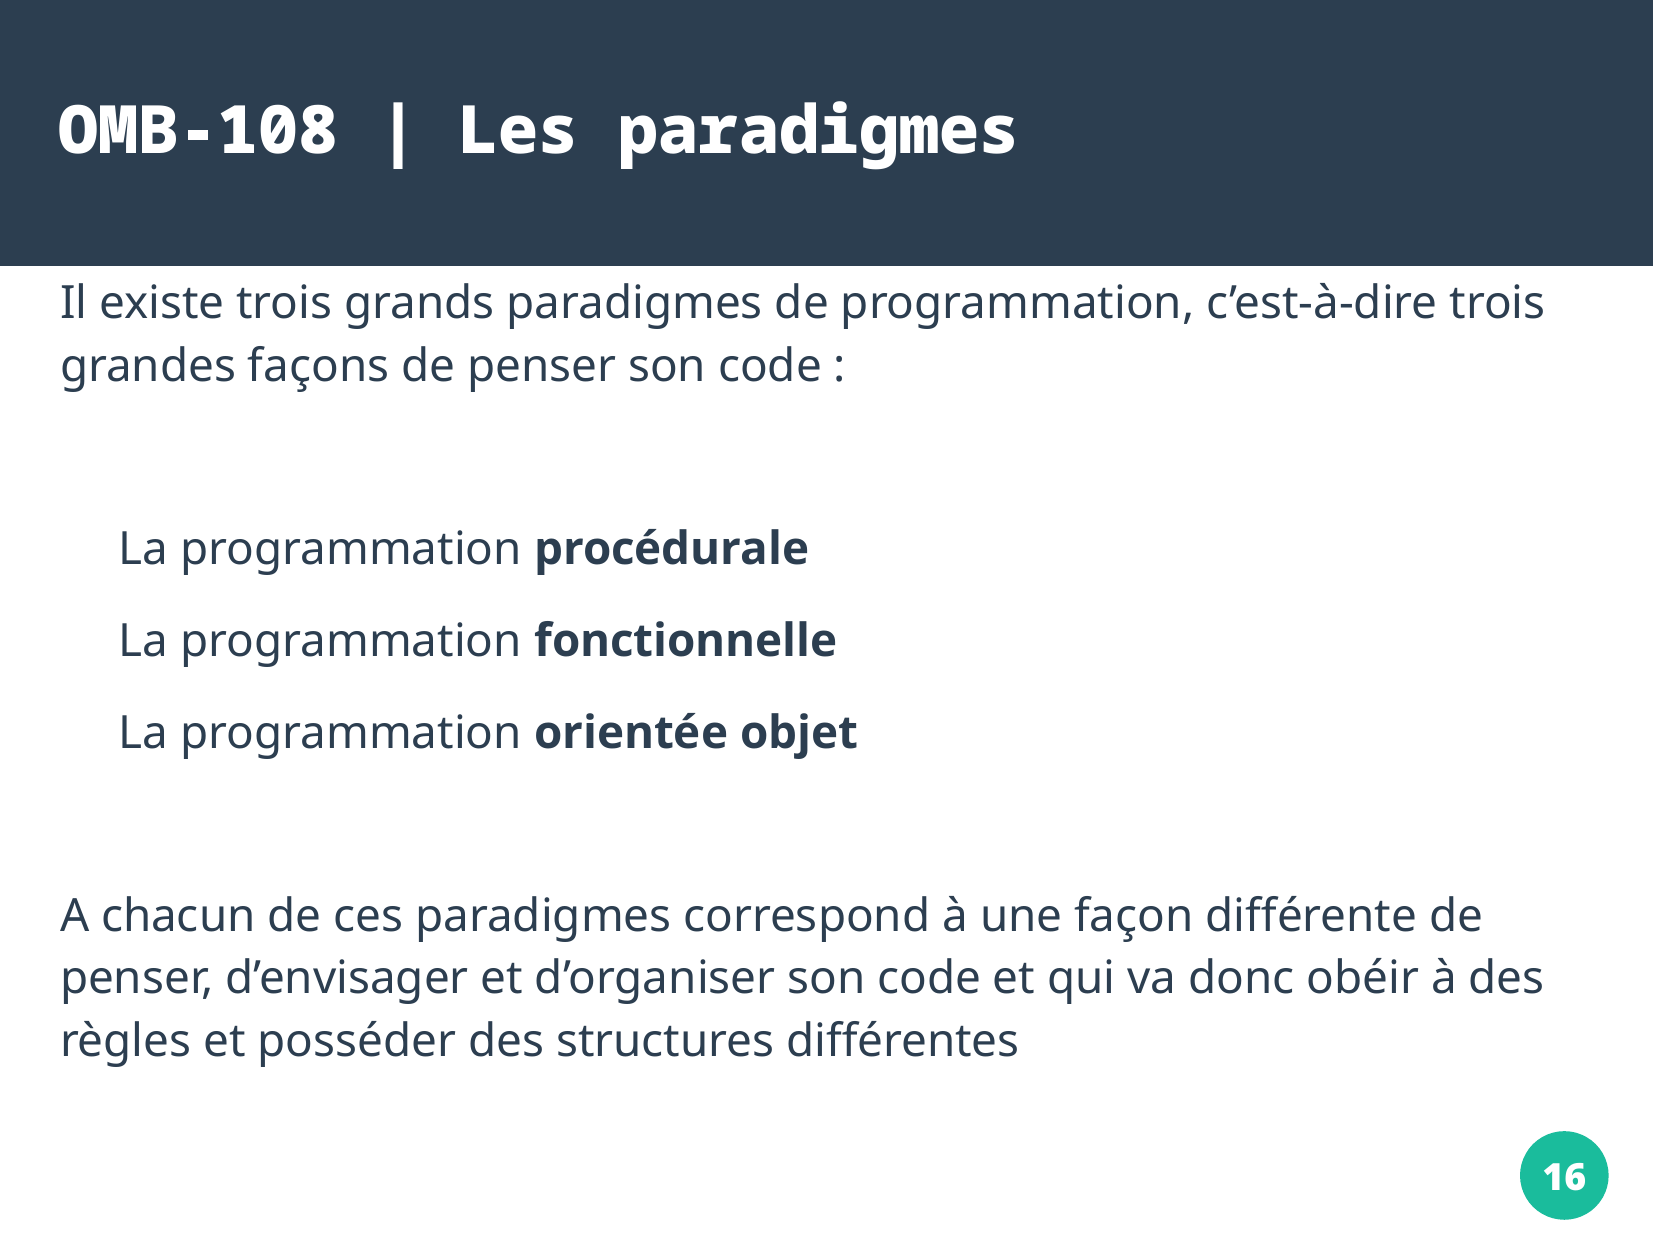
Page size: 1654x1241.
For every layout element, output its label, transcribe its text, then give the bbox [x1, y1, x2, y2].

title OMB-108 | Les paradigmes [58, 49, 1594, 207]
list Il existe trois grands paradigmes de programmation, c’est-à-dire trois grandes façons de penser son code : La programmation procédurale La programmation fonctionnelle La programmation orientée objet A chacun de ces paradigmes correspond à une façon différente de penser, d’envisager et d’organiser son code et qui va donc obéir à des règles et posséder des structures différentes [60, 270, 1636, 1231]
